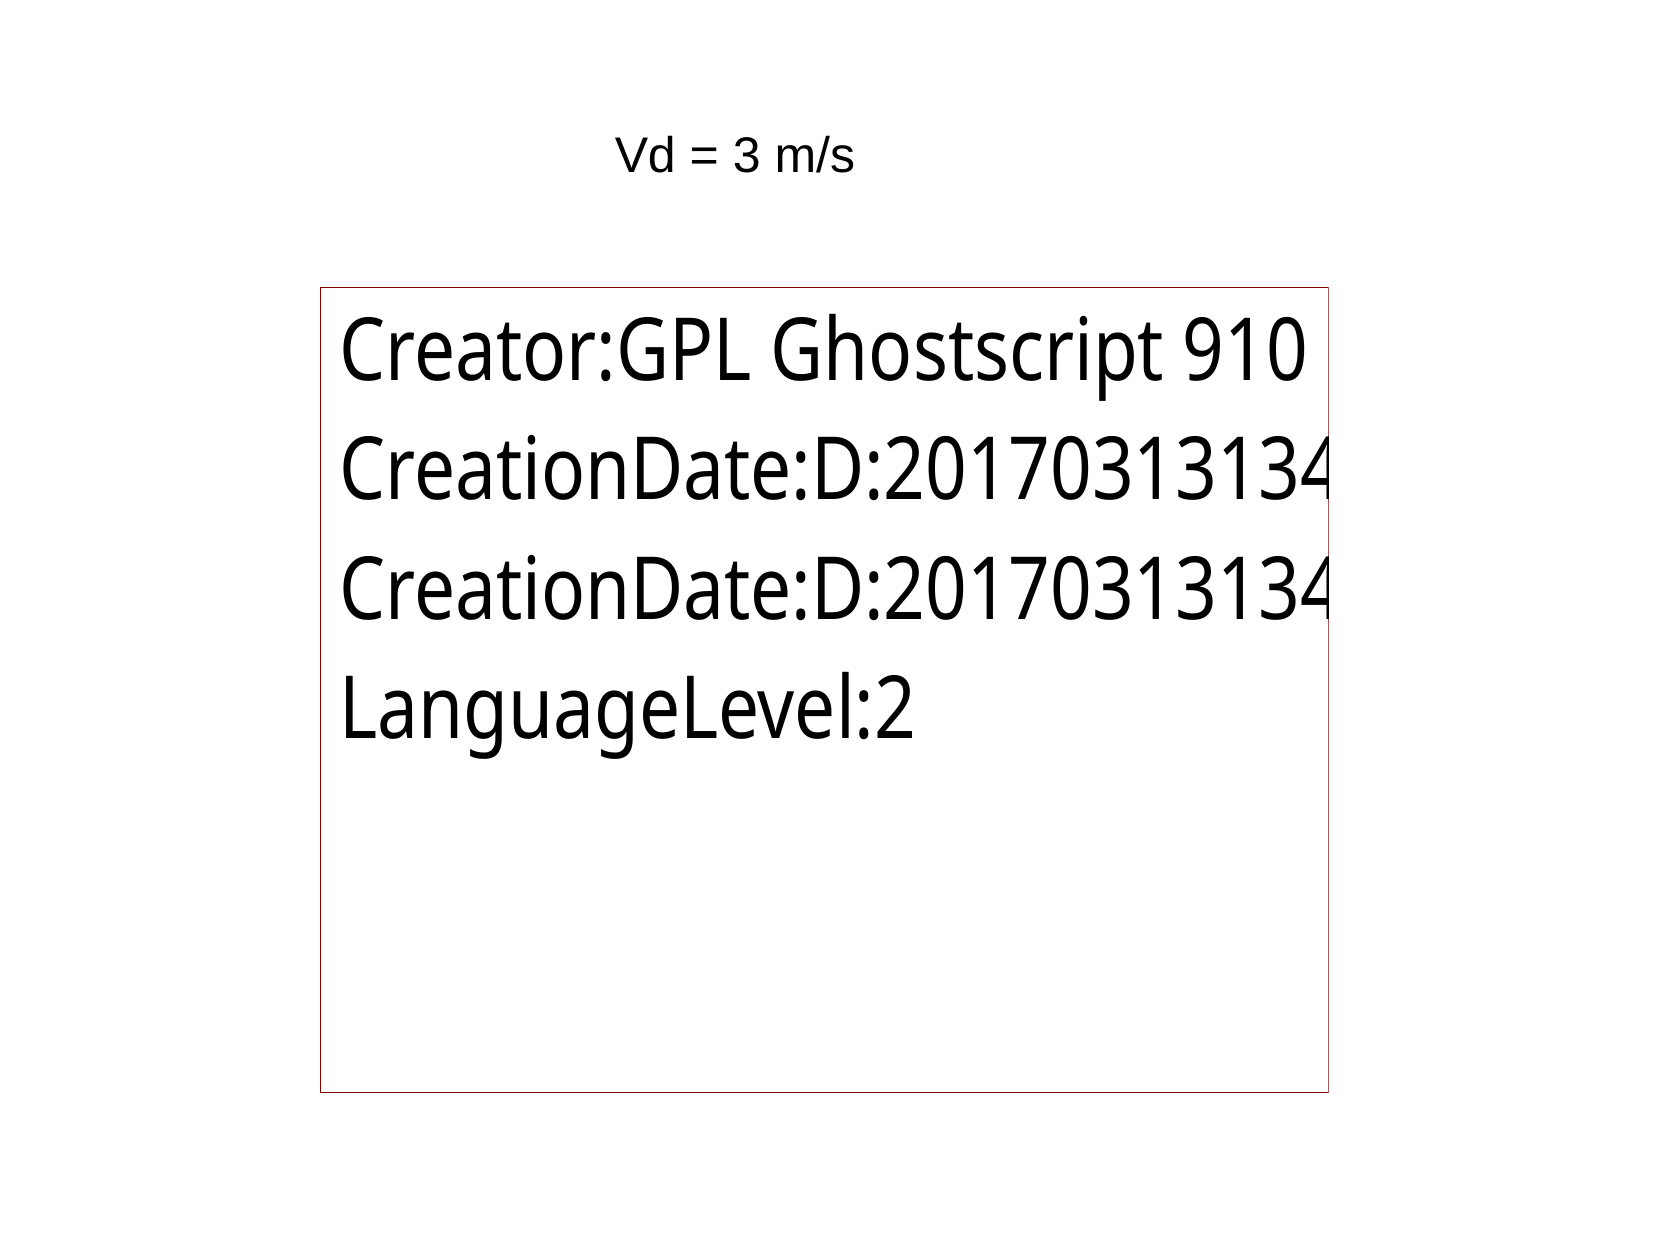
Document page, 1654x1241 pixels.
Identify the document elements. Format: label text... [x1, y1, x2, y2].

text_box Vd = 3 m/s [600, 120, 1261, 192]
picture [316, 282, 1329, 1093]
